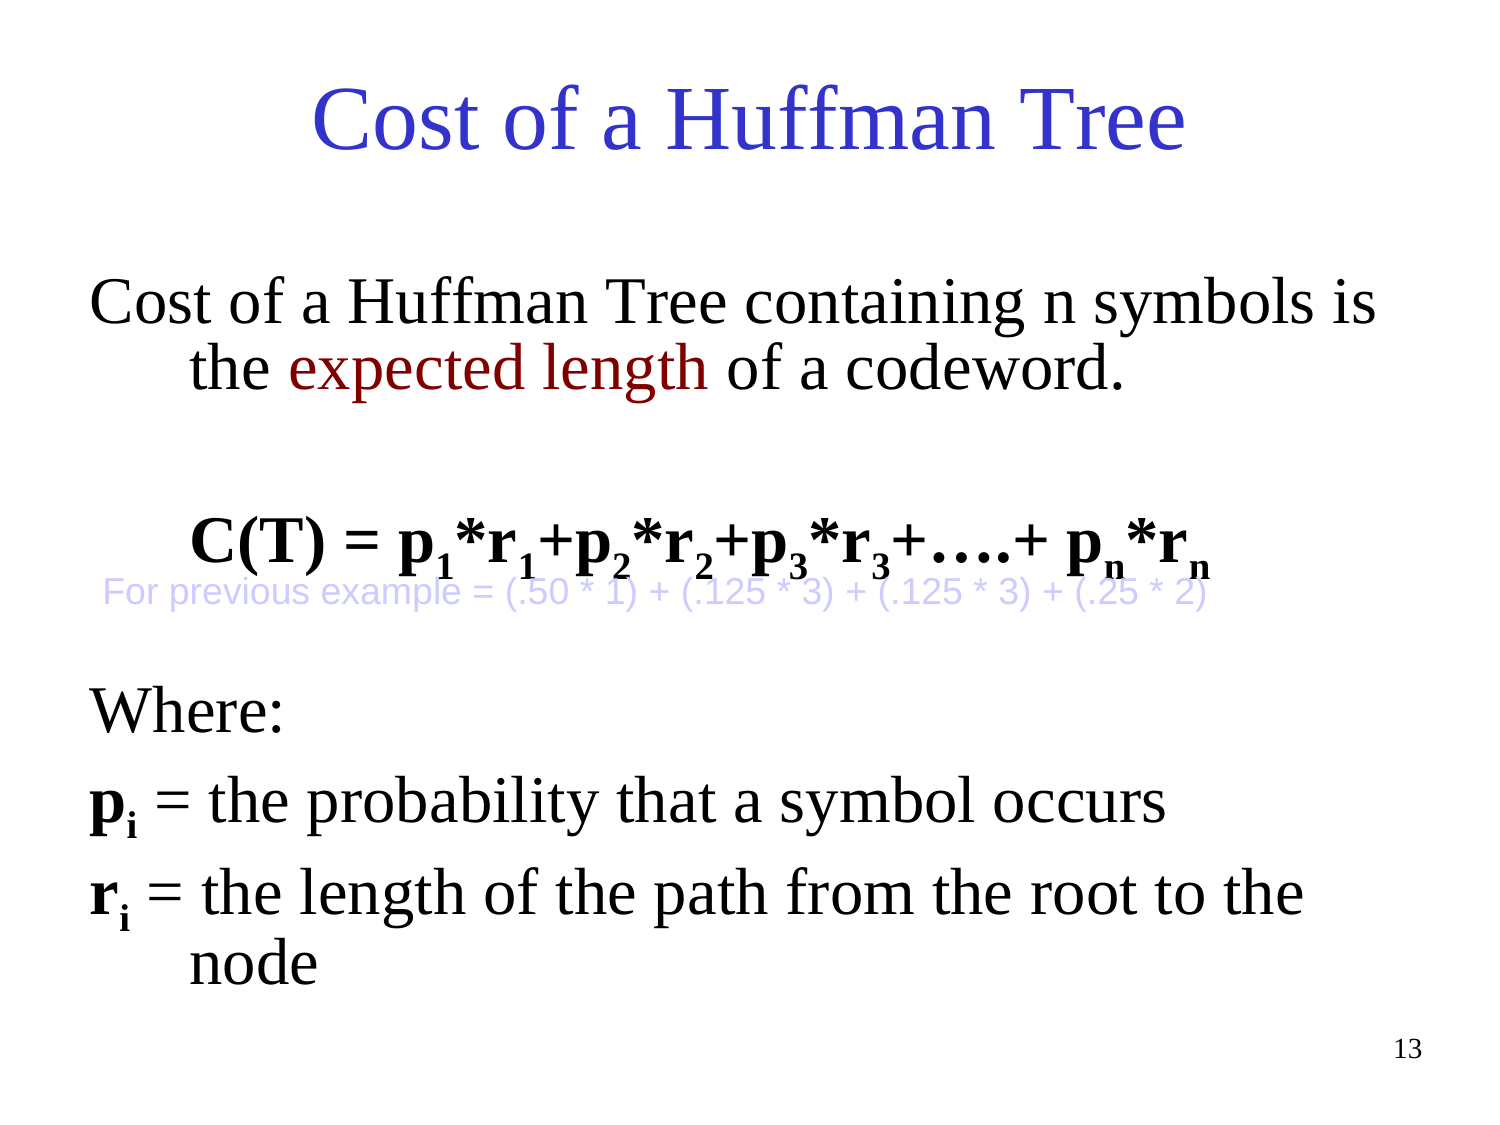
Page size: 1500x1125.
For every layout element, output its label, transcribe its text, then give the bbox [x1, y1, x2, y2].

title Cost of a Huffman Tree [112, 37, 1388, 201]
text_box For previous example = (.50 * 1) + (.125 * 3) + (.125 * 3) + (.25 * 2) [87, 562, 1224, 620]
list Cost of a Huffman Tree containing n symbols is the expected length of a codeword. C(T) = p1*r1+p2*r2+p3*r3+….+ pn*rn Where: pi = the probability that a symbol occurs ri = the length of the path from the root to the node [74, 262, 1463, 1014]
